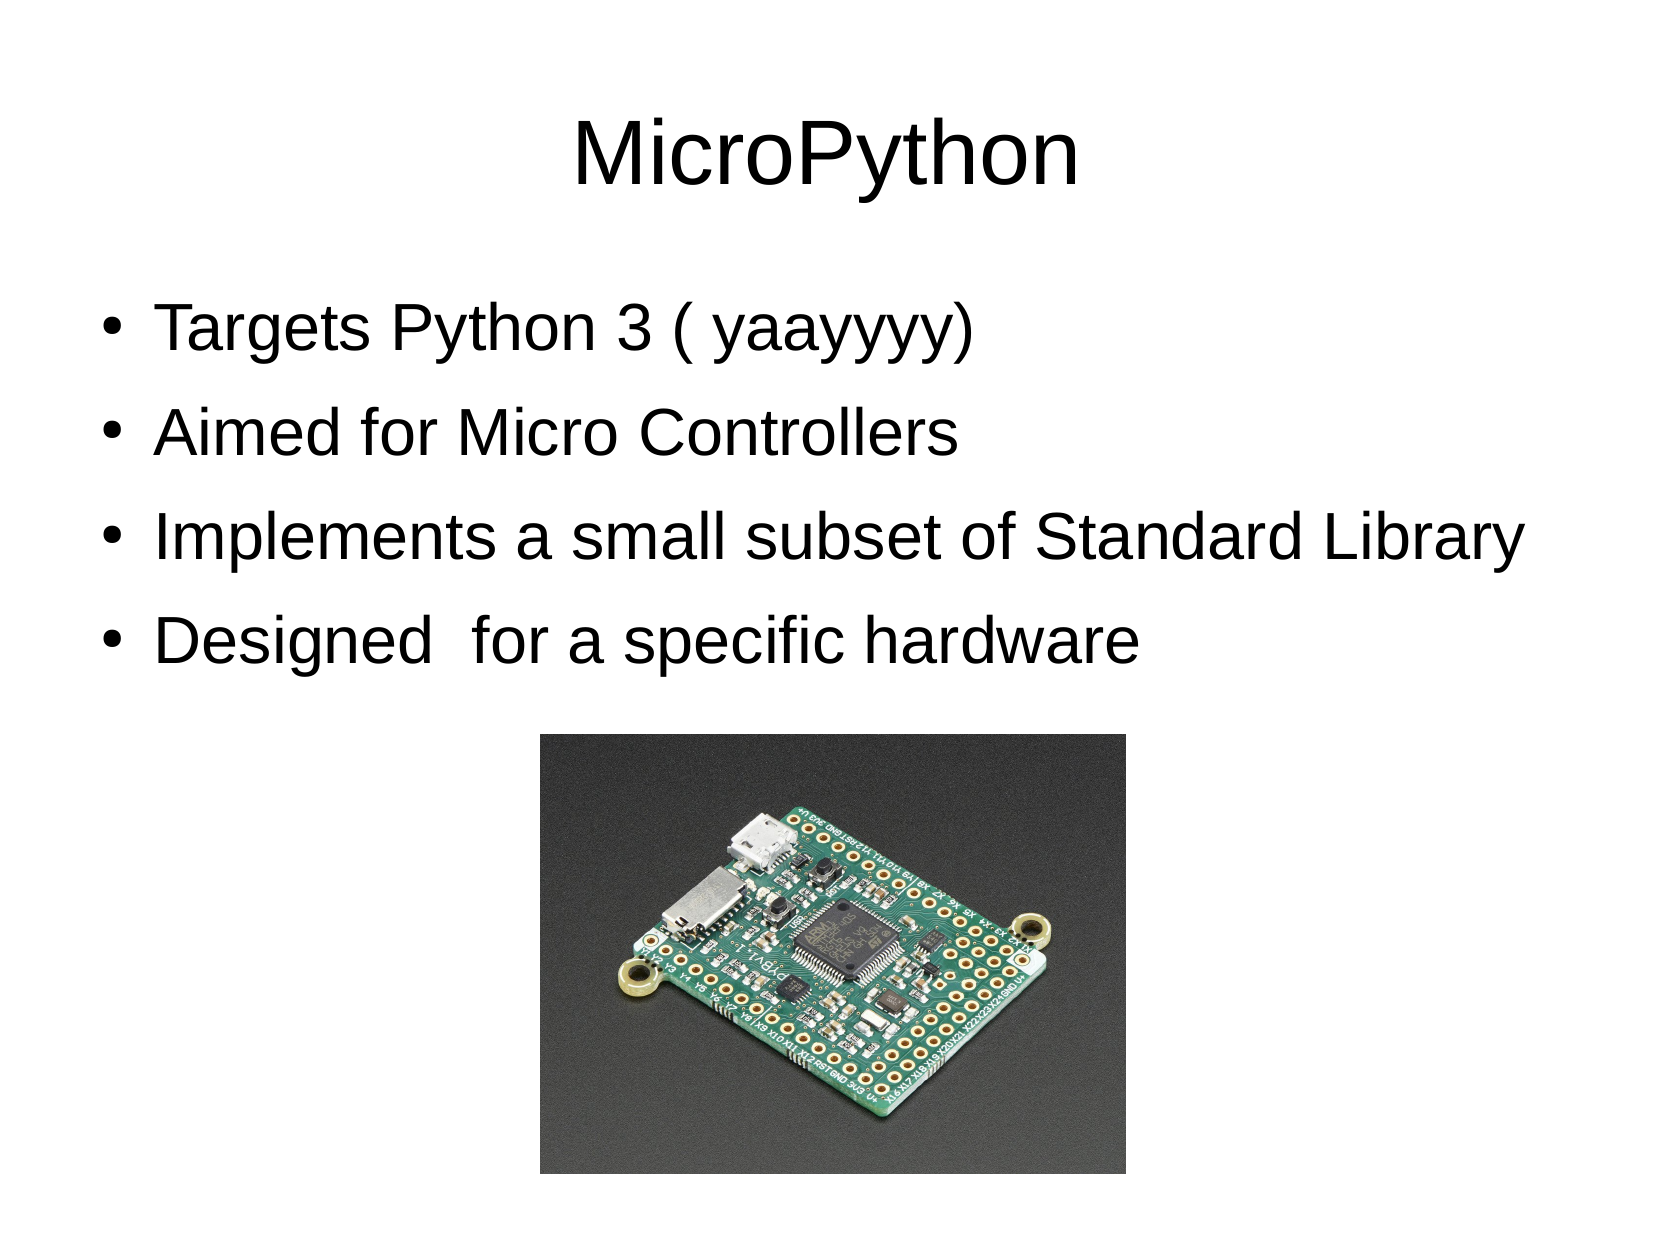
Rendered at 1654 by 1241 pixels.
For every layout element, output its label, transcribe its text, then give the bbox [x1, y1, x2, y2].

picture [540, 734, 1126, 1174]
title MicroPython [82, 49, 1571, 257]
list Targets Python 3 ( yaayyyy) Aimed for Micro Controllers Implements a small subset of Standard Library Designed for a specific hardware [82, 290, 1571, 1010]
